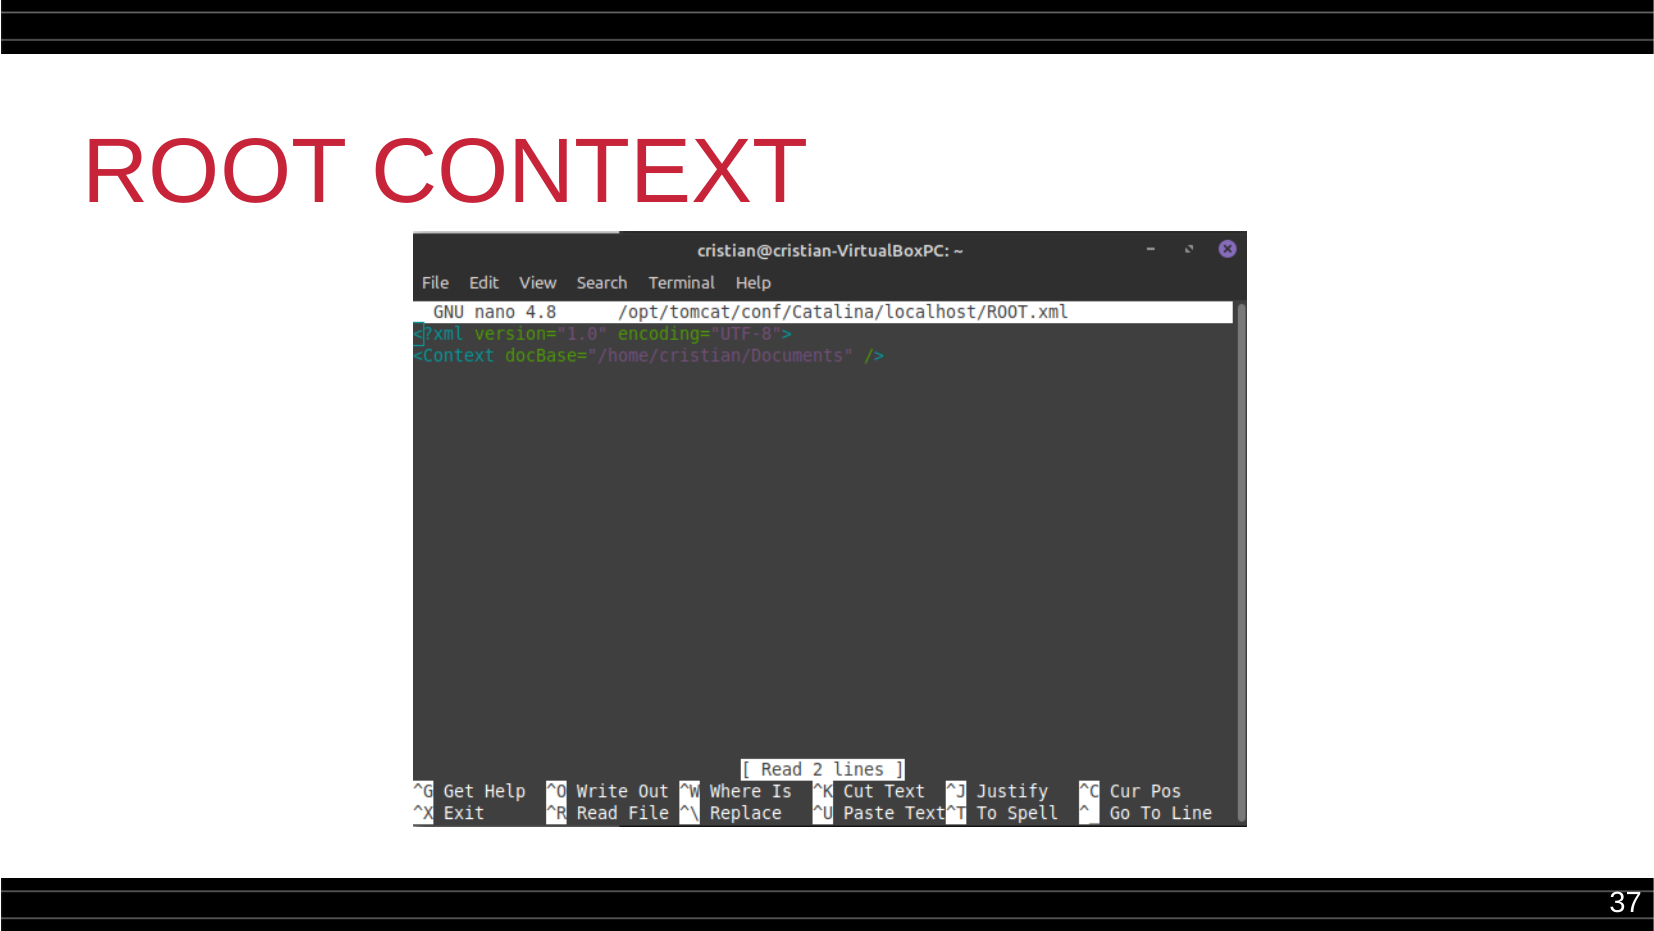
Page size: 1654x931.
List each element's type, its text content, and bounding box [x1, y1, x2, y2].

title ROOT CONTEXT [82, 92, 1571, 249]
picture [1, 0, 1654, 54]
picture [413, 231, 1247, 827]
picture [1, 878, 1654, 931]
